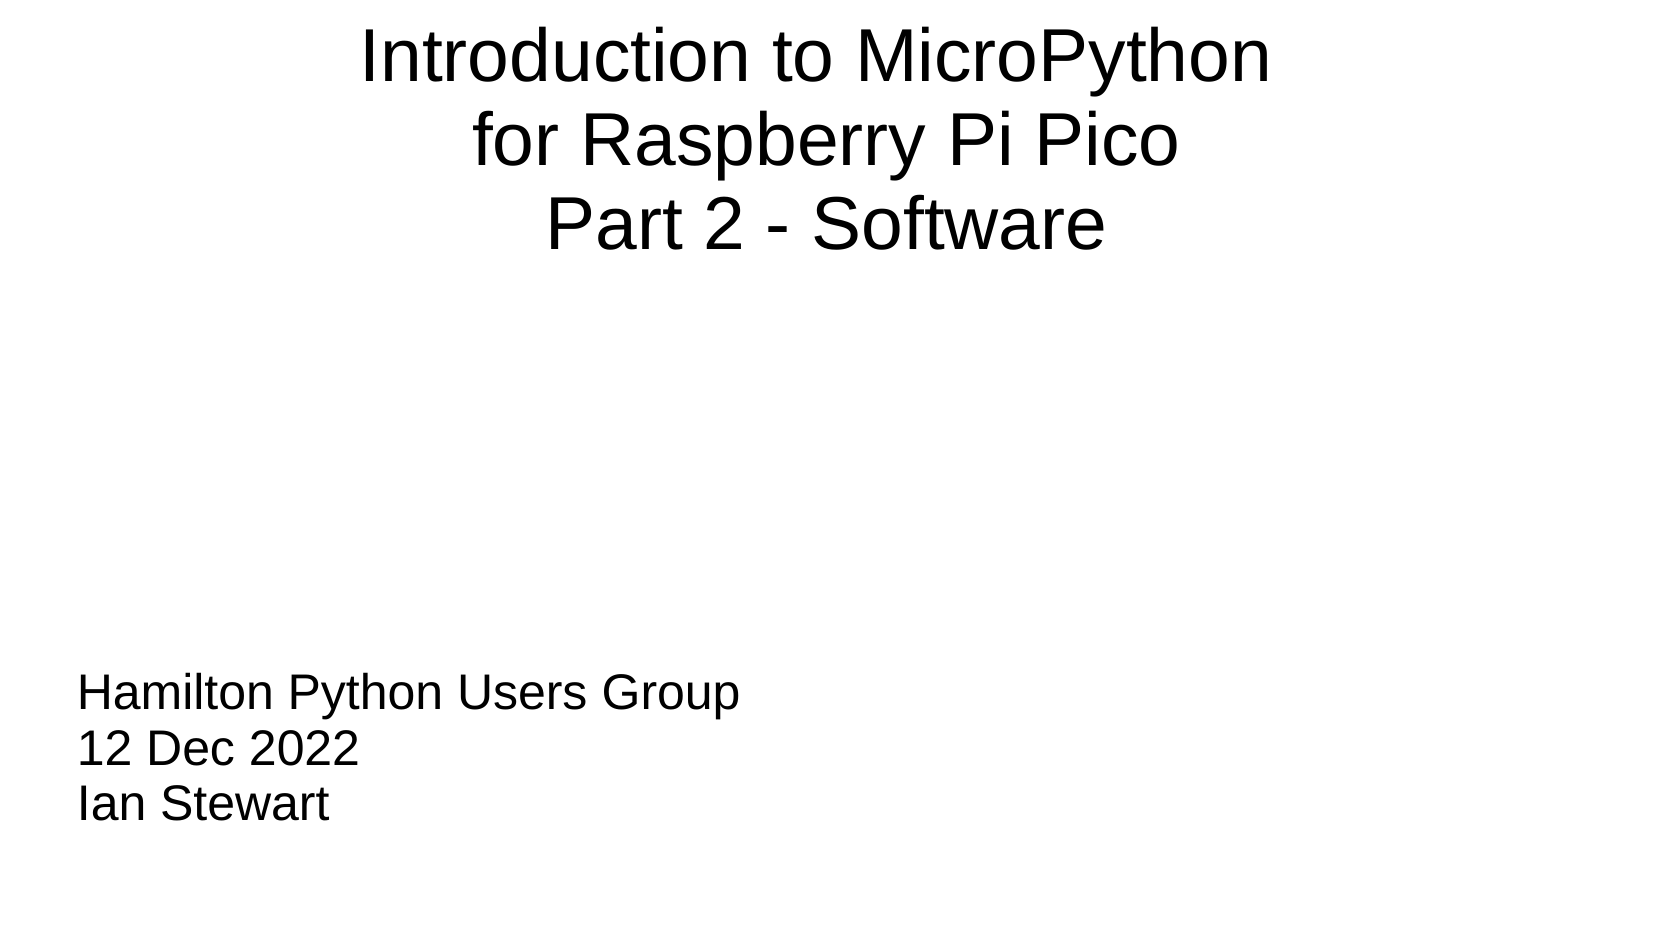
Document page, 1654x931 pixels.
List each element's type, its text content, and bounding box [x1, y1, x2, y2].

subtitle Hamilton Python Users Group 12 Dec 2022 Ian Stewart [76, 620, 1565, 876]
title Introduction to MicroPython for Raspberry Pi Pico Part 2 - Software [82, 13, 1571, 266]
